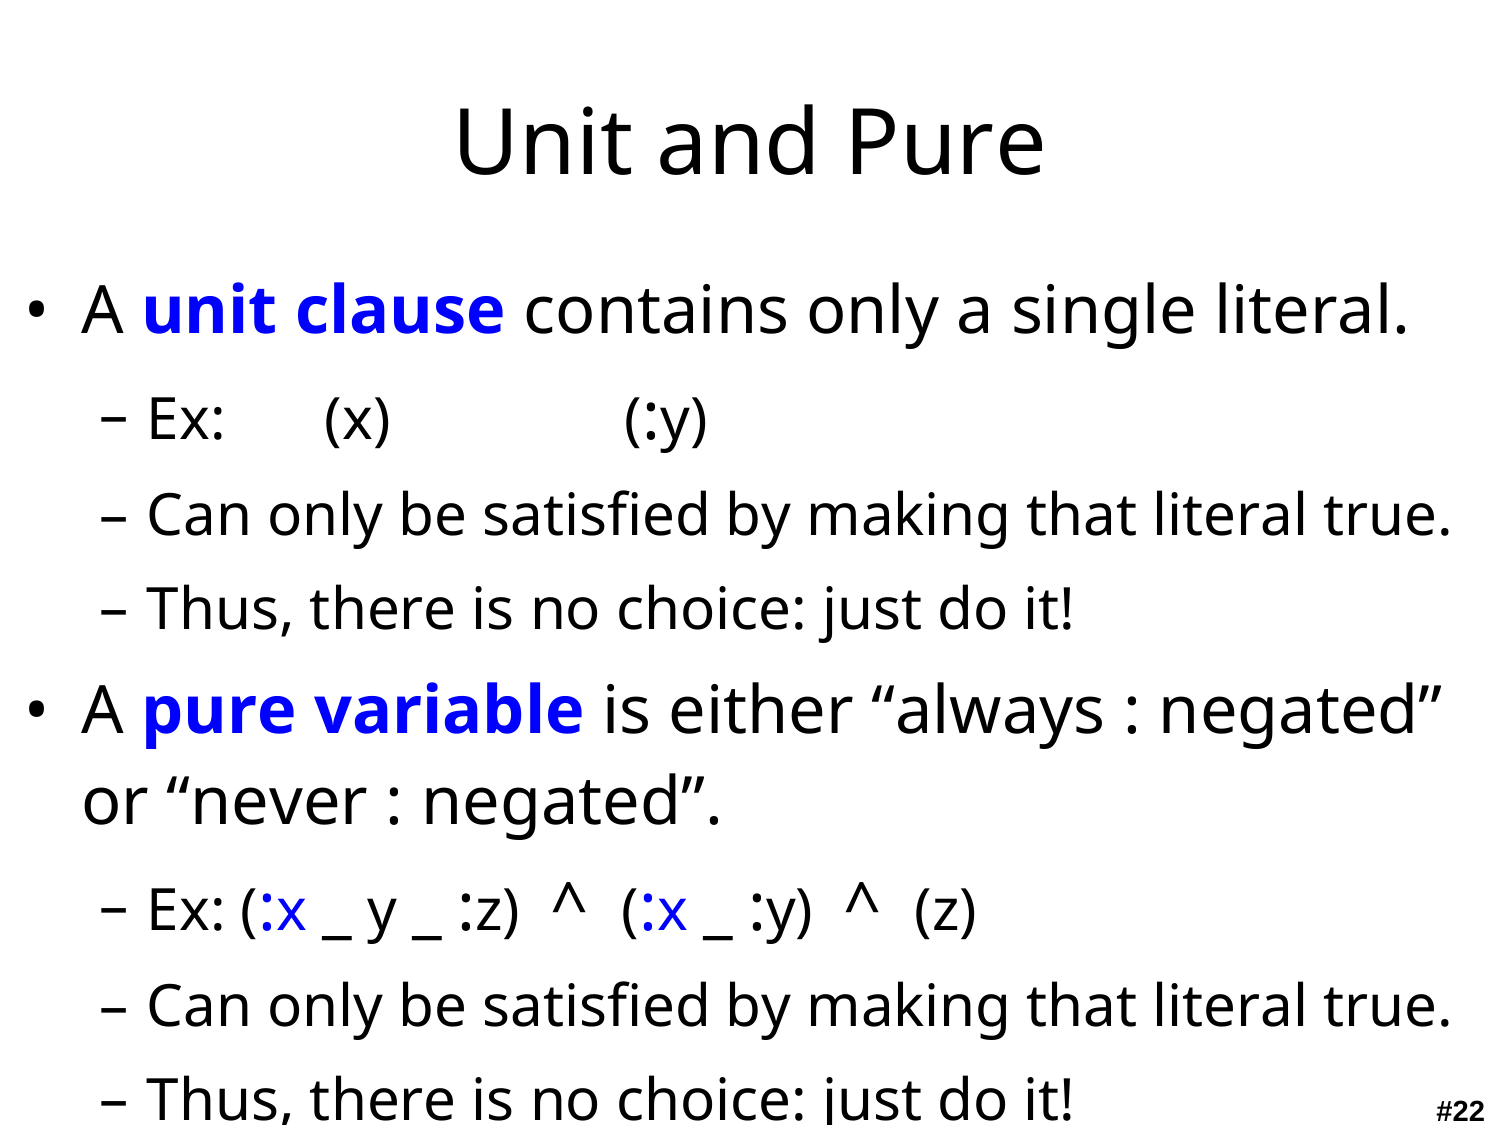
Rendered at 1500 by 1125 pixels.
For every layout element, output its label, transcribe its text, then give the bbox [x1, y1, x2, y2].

list A unit clause contains only a single literal. Ex: (x) (:y) Can only be satisfied by making that literal true. Thus, there is no choice: just do it! A pure variable is either “always : negated” or “never : negated”. Ex: (:x _ y _ :z) ^ (:x _ :y) ^ (z) Can only be satisfied by making that literal true. Thus, there is no choice: just do it! [24, 262, 1476, 1101]
title Unit and Pure [24, 45, 1476, 233]
